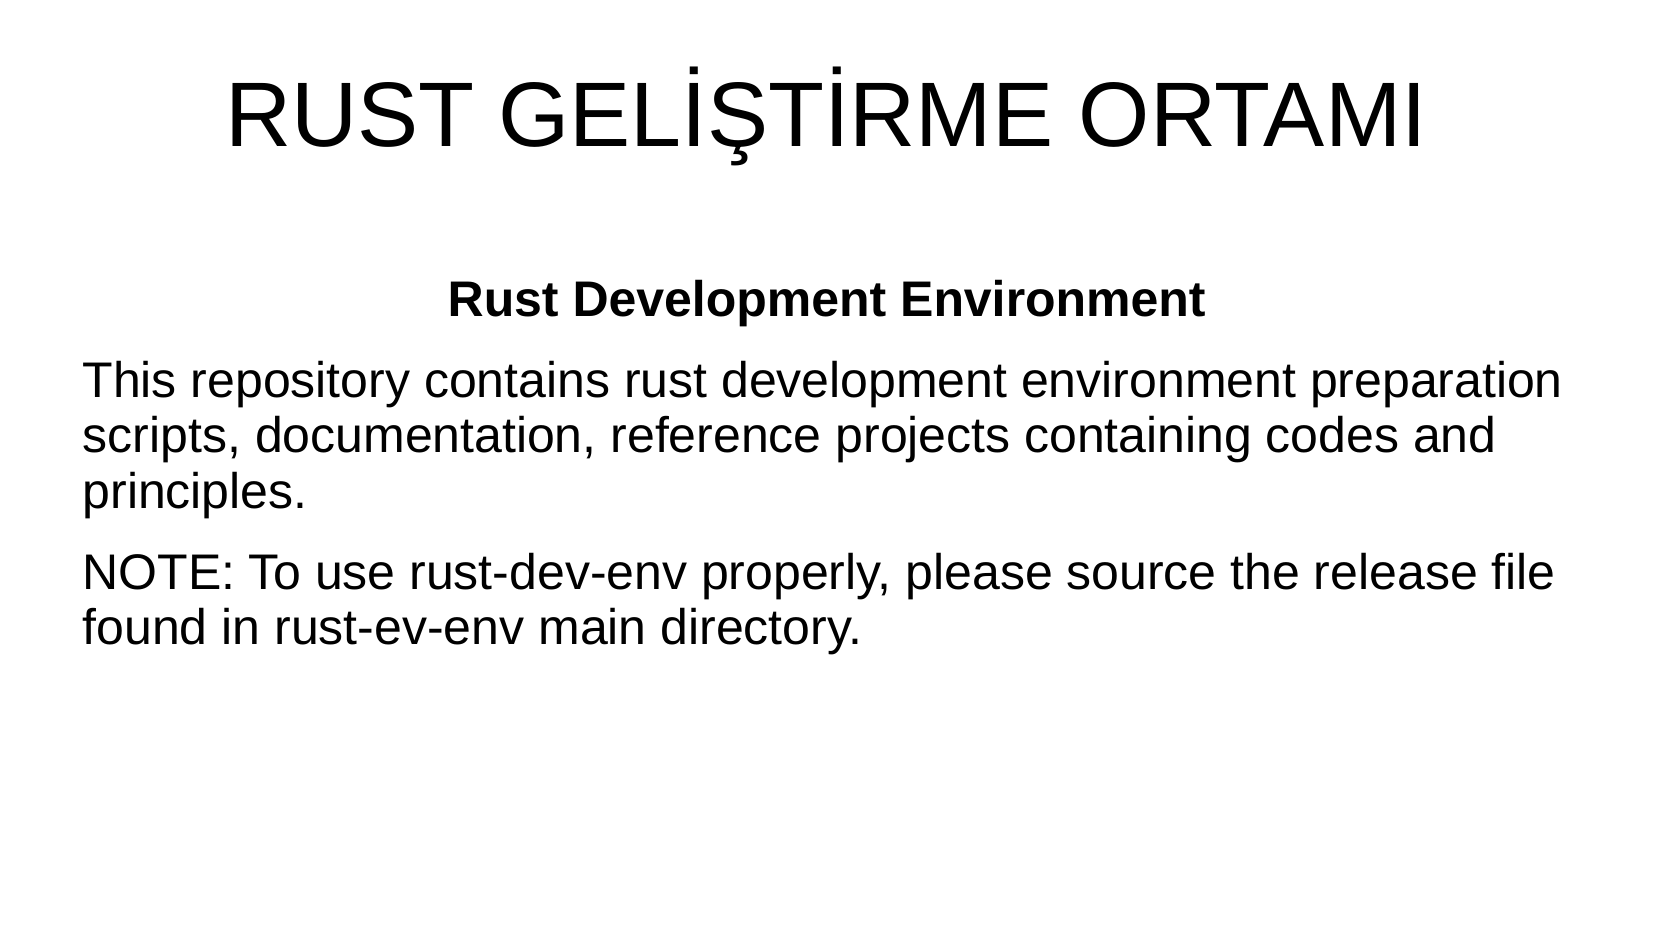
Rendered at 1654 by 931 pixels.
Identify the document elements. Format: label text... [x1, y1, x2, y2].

subtitle Rust Development Environment This repository contains rust development environment preparation scripts, documentation, reference projects containing codes and principles. NOTE: To use rust-dev-env properly, please source the release file found in rust-ev-env main directory. [82, 217, 1571, 758]
title RUST GELİŞTİRME ORTAMI [82, 37, 1571, 193]
